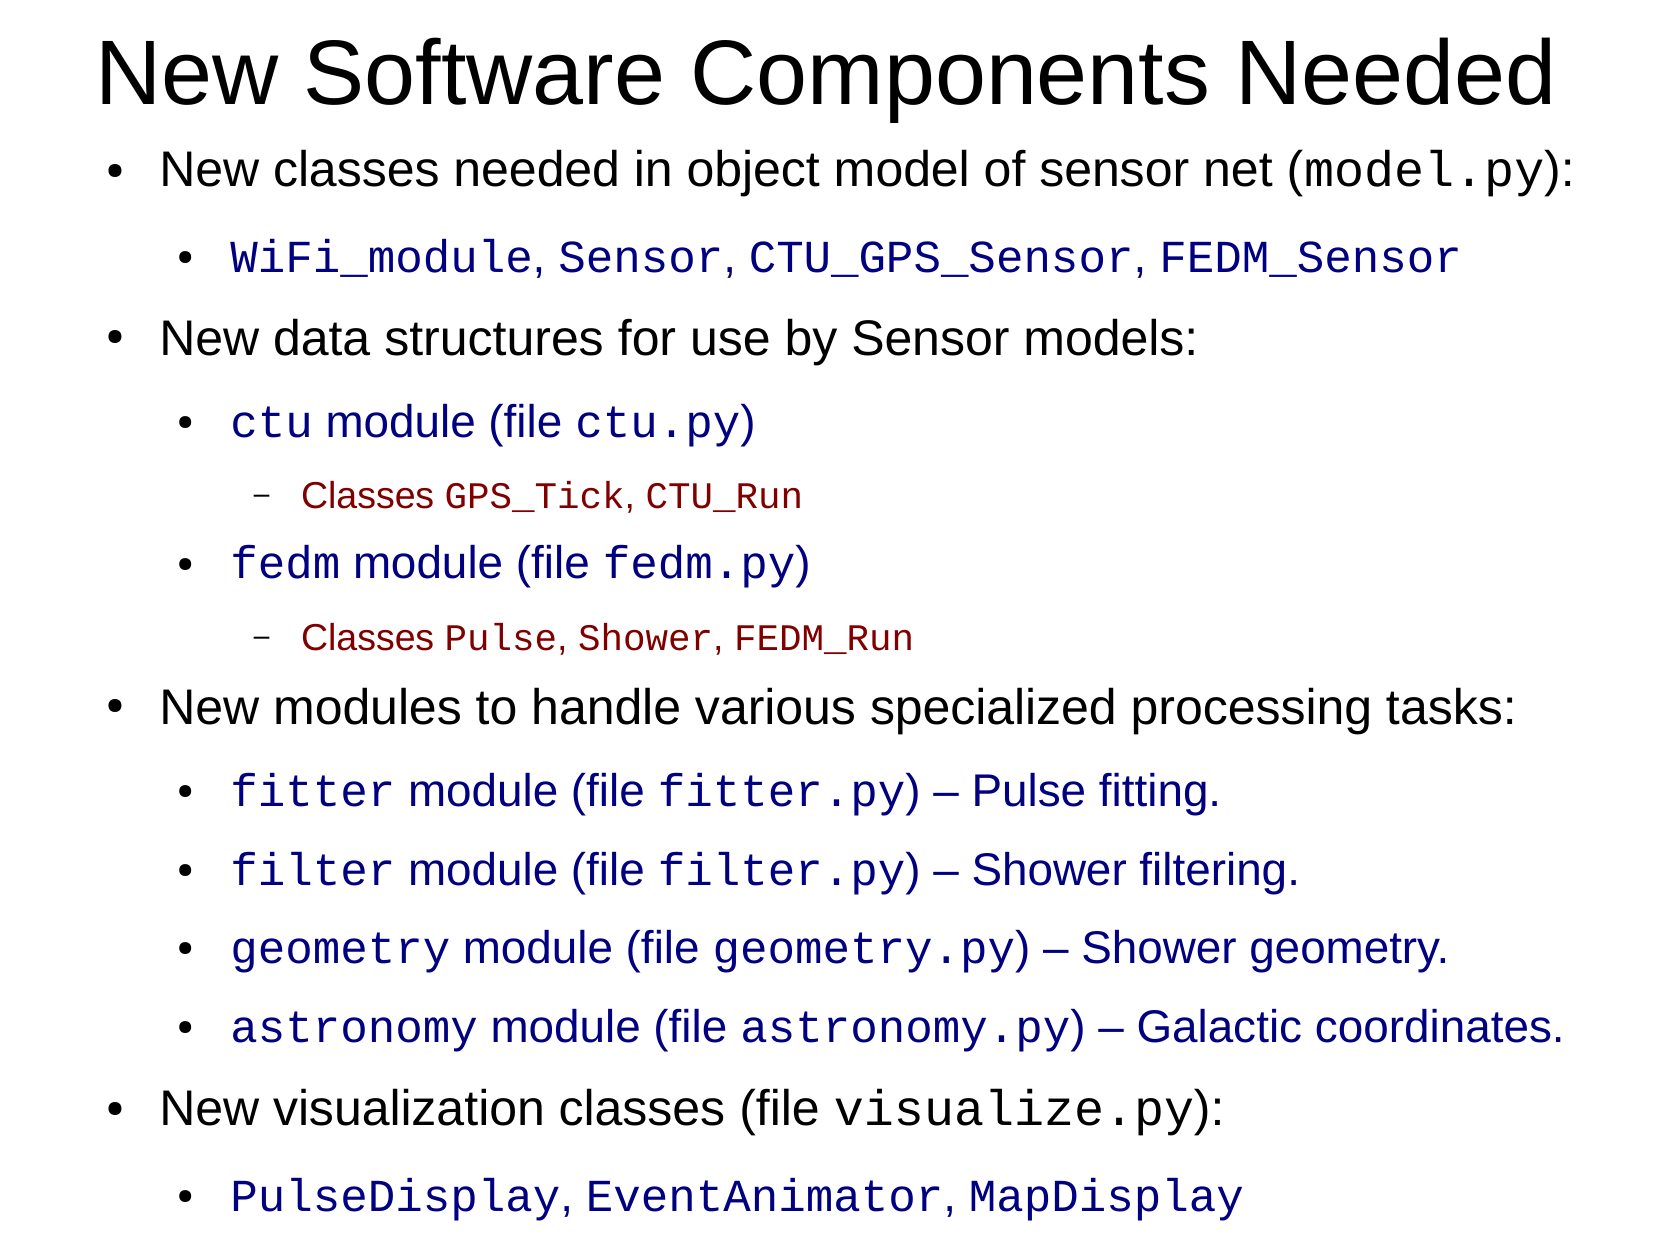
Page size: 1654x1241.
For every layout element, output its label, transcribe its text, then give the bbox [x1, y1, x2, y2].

list New classes needed in object model of sensor net (model.py): WiFi_module, Sensor, CTU_GPS_Sensor, FEDM_Sensor New data structures for use by Sensor models: ctu module (file ctu.py) Classes GPS_Tick, CTU_Run fedm module (file fedm.py) Classes Pulse, Shower, FEDM_Run New modules to handle various specialized processing tasks: fitter module (file fitter.py) – Pulse fitting. filter module (file filter.py) – Shower filtering. geometry module (file geometry.py) – Shower geometry. astronomy module (file astronomy.py) – Galactic coordinates. New visualization classes (file visualize.py): PulseDisplay, EventAnimator, MapDisplay [88, 141, 1577, 1206]
title New Software Components Needed [82, 21, 1571, 124]
